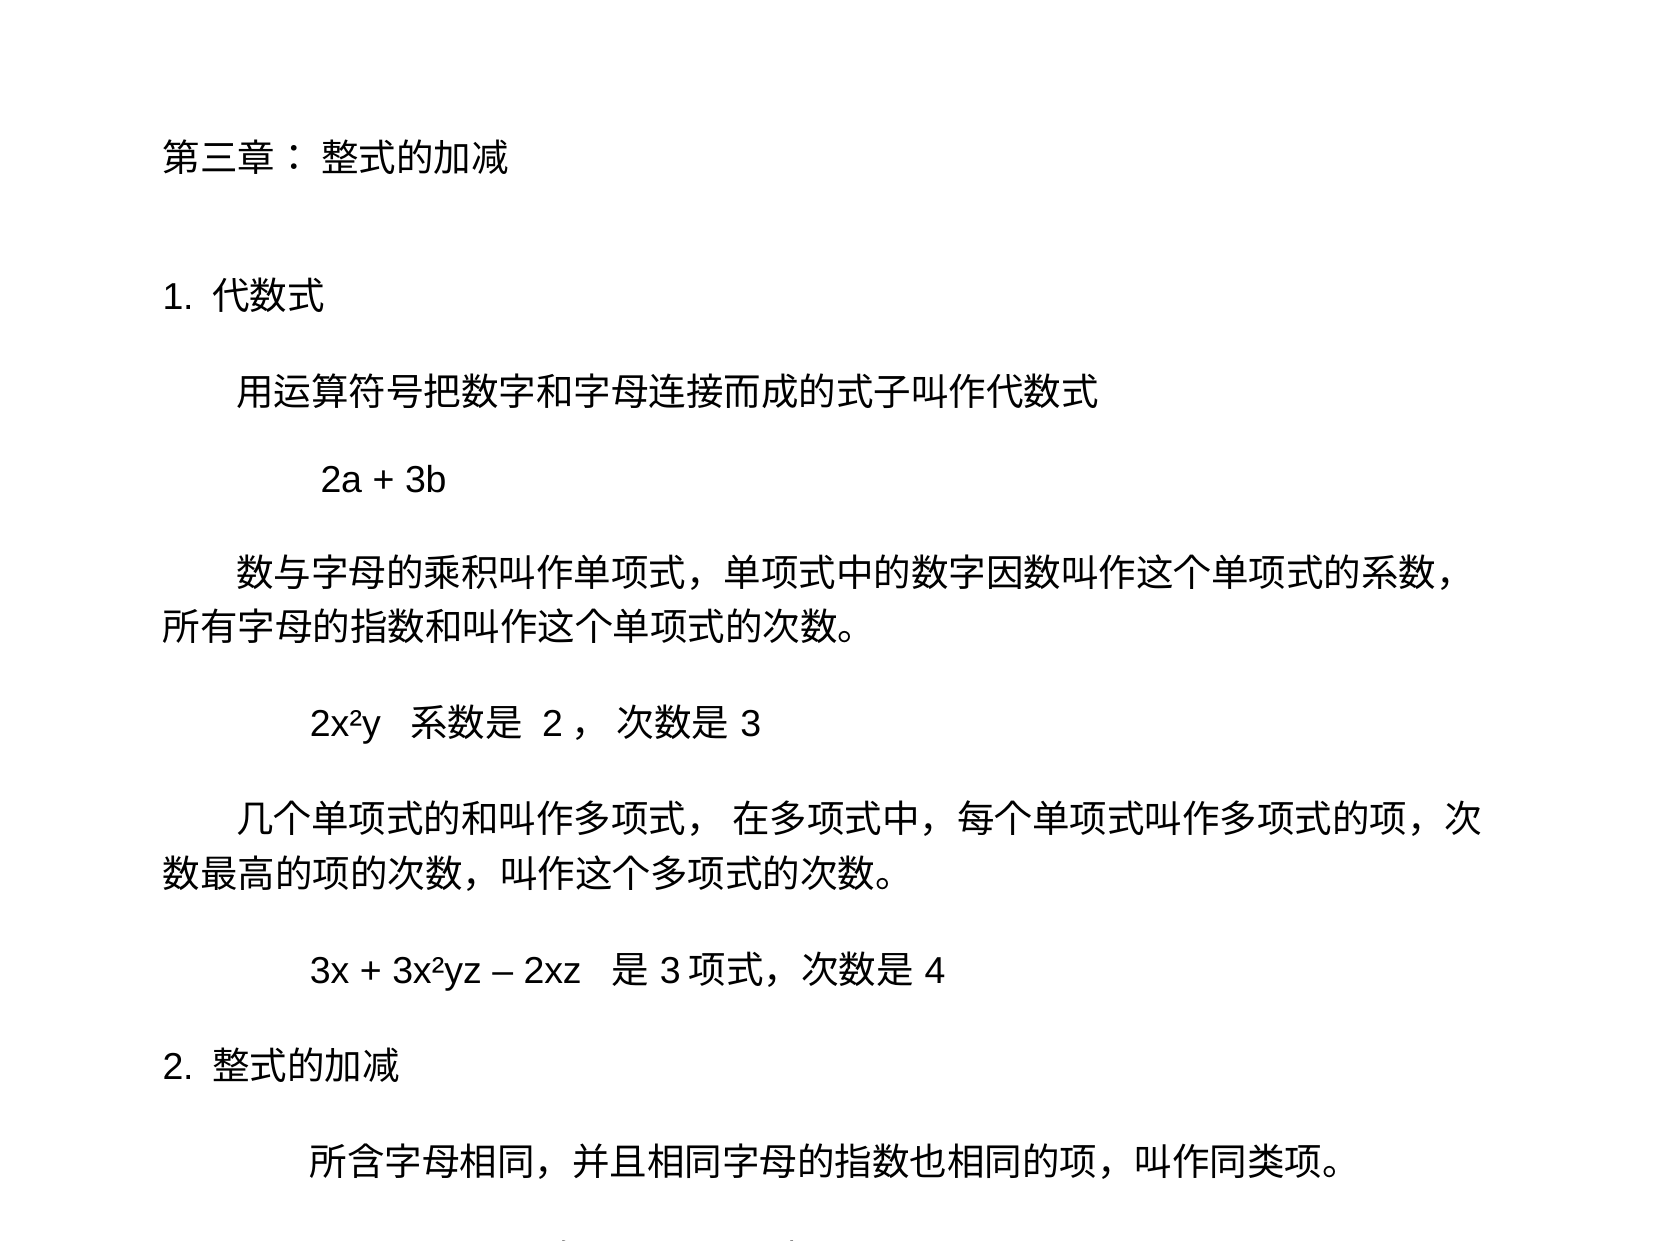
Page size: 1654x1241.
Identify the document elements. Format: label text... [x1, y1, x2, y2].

text_box 第三章： 整式的加减 1. 代数式 用运算符号把数字和字母连接而成的式子叫作代数式 2a + 3b 数与字母的乘积叫作单项式，单项式中的数字因数叫作这个单项式的系数，所有字母的指数和叫作这个单项式的次数。 2x²y 系数是 2， 次数是3 几个单项式的和叫作多项式， 在多项式中，每个单项式叫作多项式的项，次数最高的项的次数，叫作这个多项式的次数。 3x + 3x²yz – 2xz 是3项式，次数是4 2. 整式的加减 所含字母相同，并且相同字母的指数也相同的项，叫作同类项。 2ab² 与 5ab² 是同类项 [147, 120, 1506, 1145]
